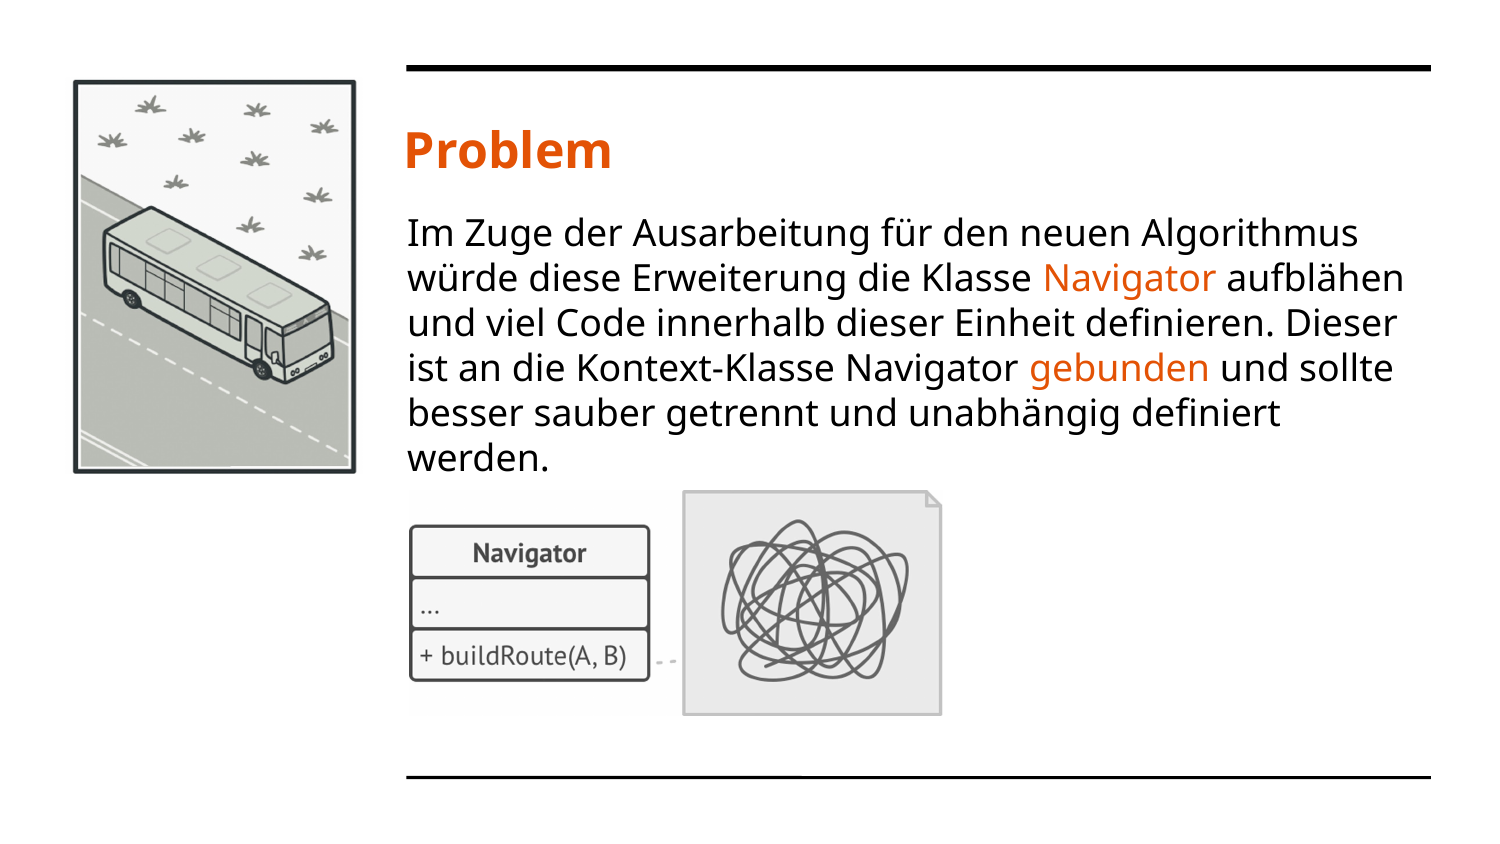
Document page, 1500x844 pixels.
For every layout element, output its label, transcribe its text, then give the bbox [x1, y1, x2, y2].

picture [65, 77, 363, 761]
subtitle Im Zuge der Ausarbeitung für den neuen Algorithmus würde diese Erweiterung die Klasse Navigator aufblähen und viel Code innerhalb dieser Einheit definieren. Dieser ist an die Kontext-Klasse Navigator gebunden und sollte besser sauber getrennt und unabhängig definiert werden. [392, 193, 1431, 735]
title Problem [389, 103, 1428, 194]
picture [409, 490, 943, 716]
